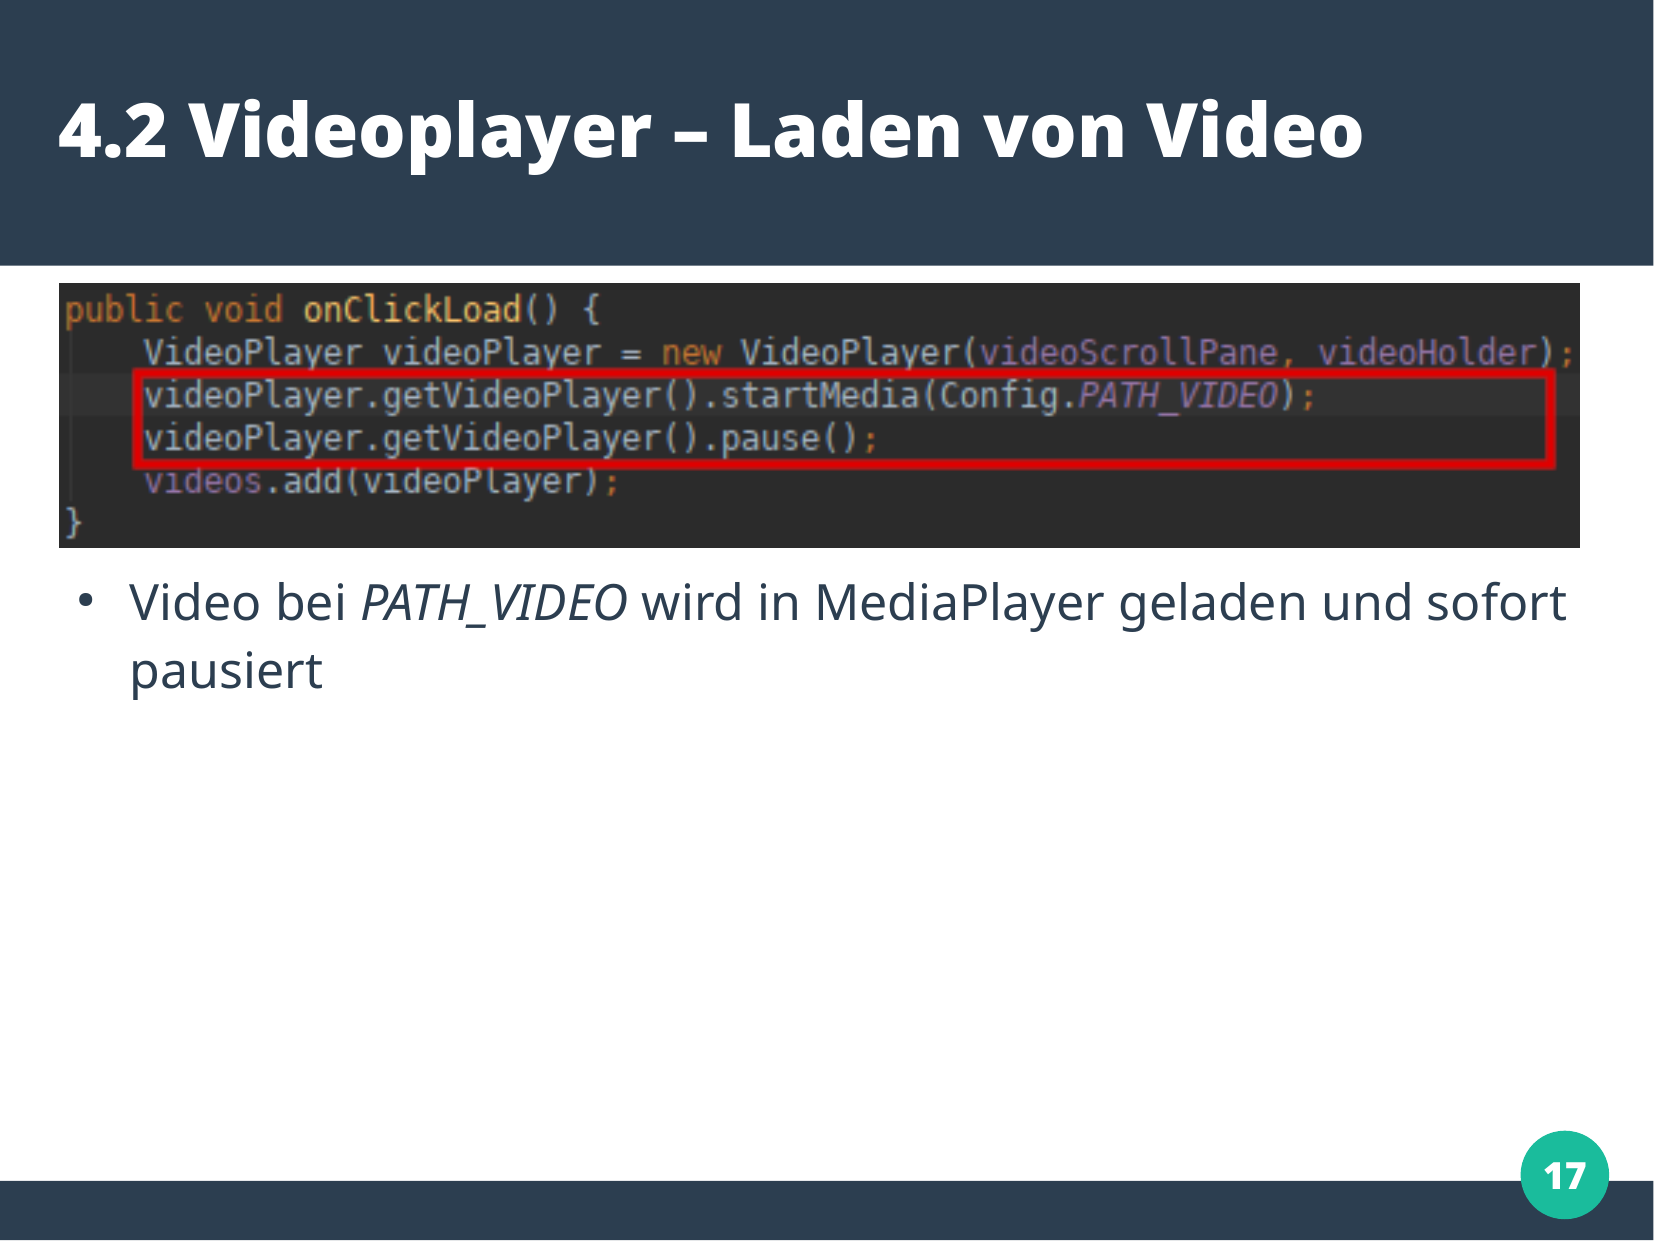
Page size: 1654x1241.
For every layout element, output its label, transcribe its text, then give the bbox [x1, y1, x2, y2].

title 4.2 Videoplayer – Laden von Video [58, 49, 1595, 207]
picture [59, 283, 1580, 548]
list Video bei PATH_VIDEO wird in MediaPlayer geladen und sofort pausiert [59, 566, 1595, 1170]
